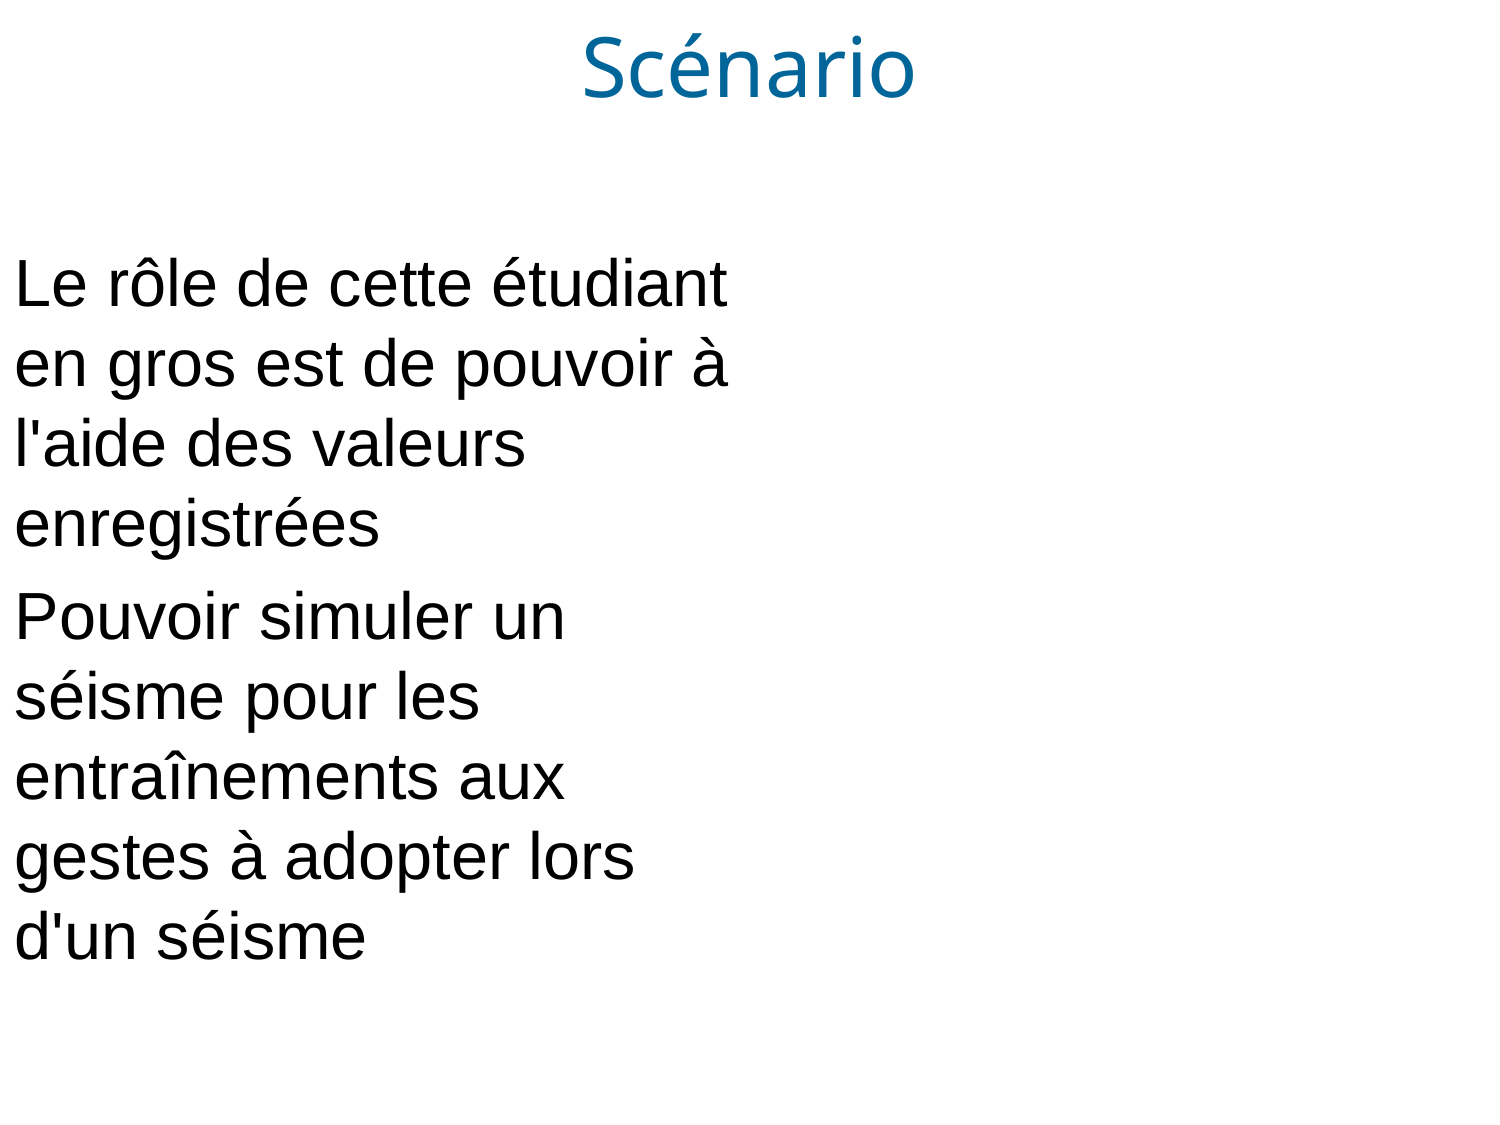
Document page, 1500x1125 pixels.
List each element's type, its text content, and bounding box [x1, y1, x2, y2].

title Scénario [75, 7, 1425, 195]
list Le rôle de cette étudiant en gros est de pouvoir à l'aide des valeurs enregistrées Pouvoir simuler un séisme pour les entraînements aux gestes à adopter lors d'un séisme [0, 232, 751, 339]
